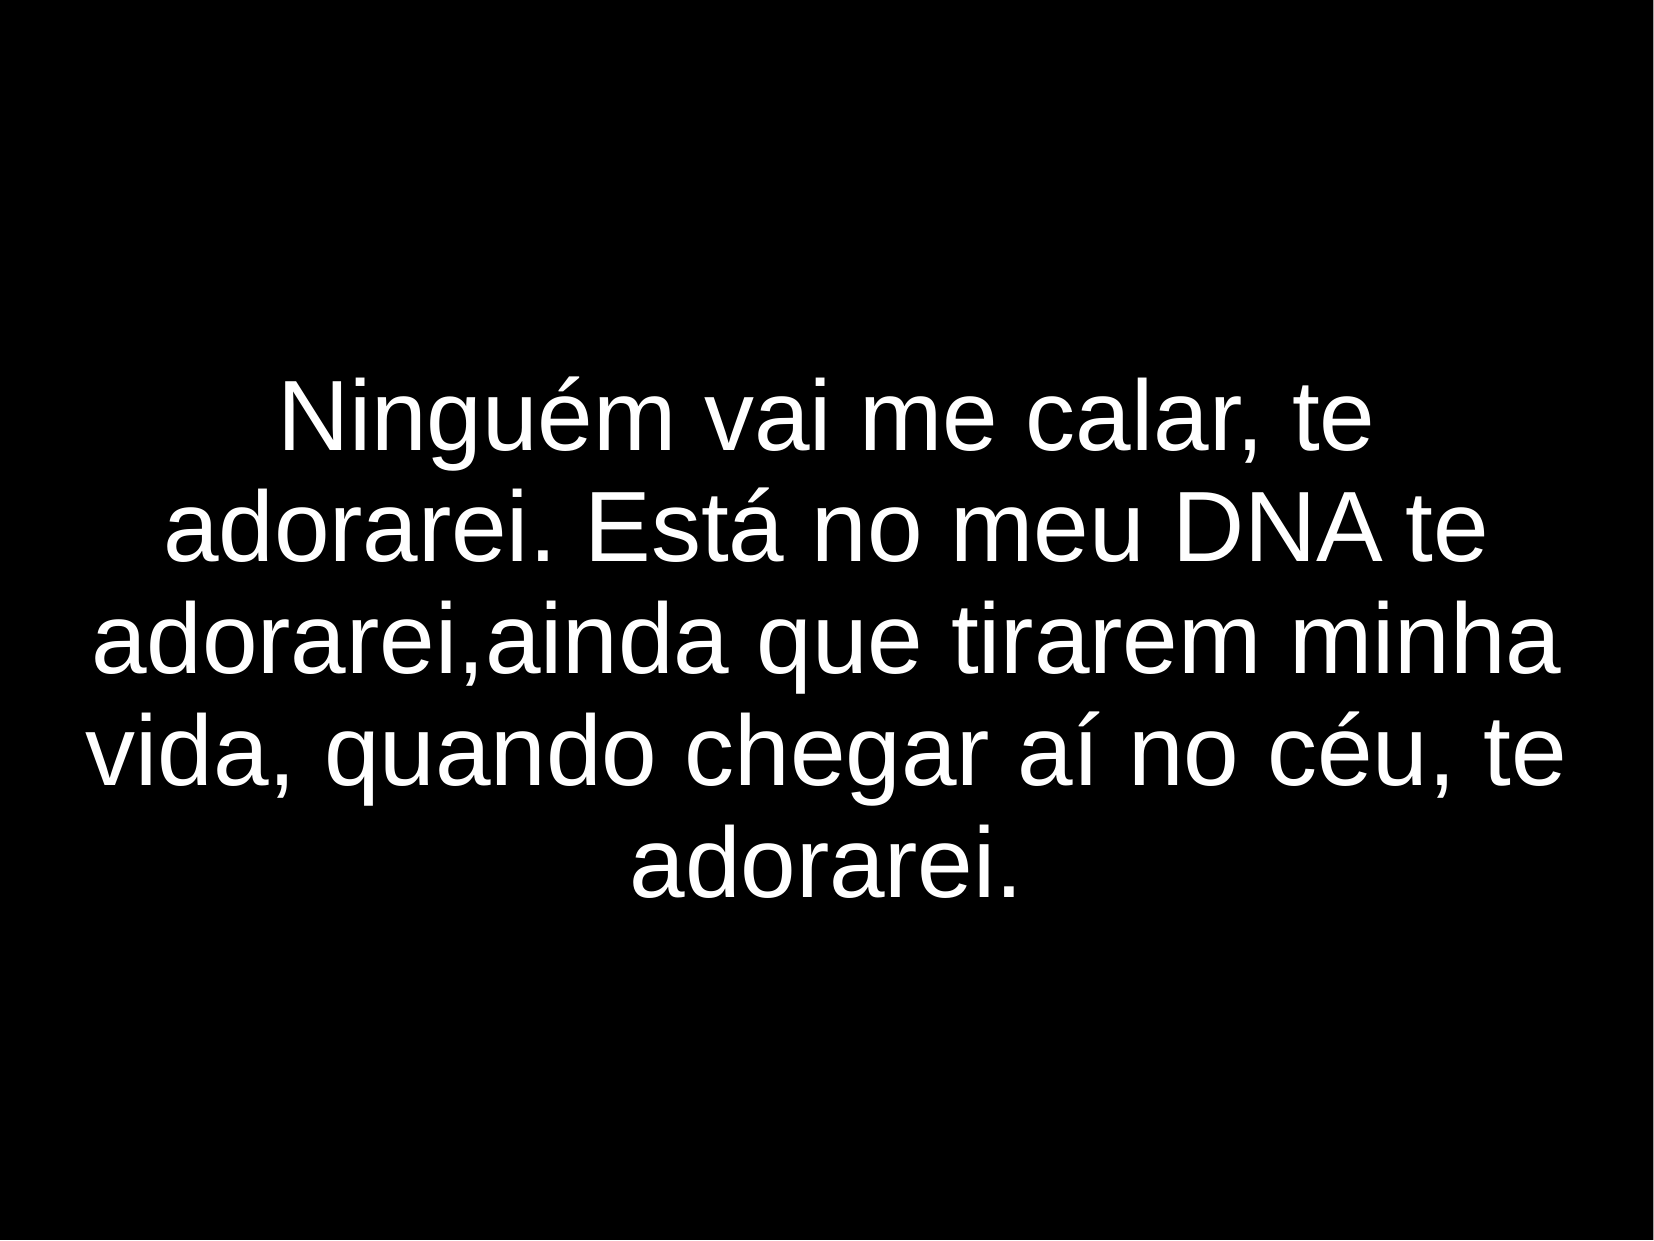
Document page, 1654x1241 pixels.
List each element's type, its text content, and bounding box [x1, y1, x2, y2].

subtitle Ninguém vai me calar, te adorarei. Está no meu DNA te adorarei,ainda que tirarem minha vida, quando chegar aí no céu, te adorarei. [82, 49, 1571, 1229]
